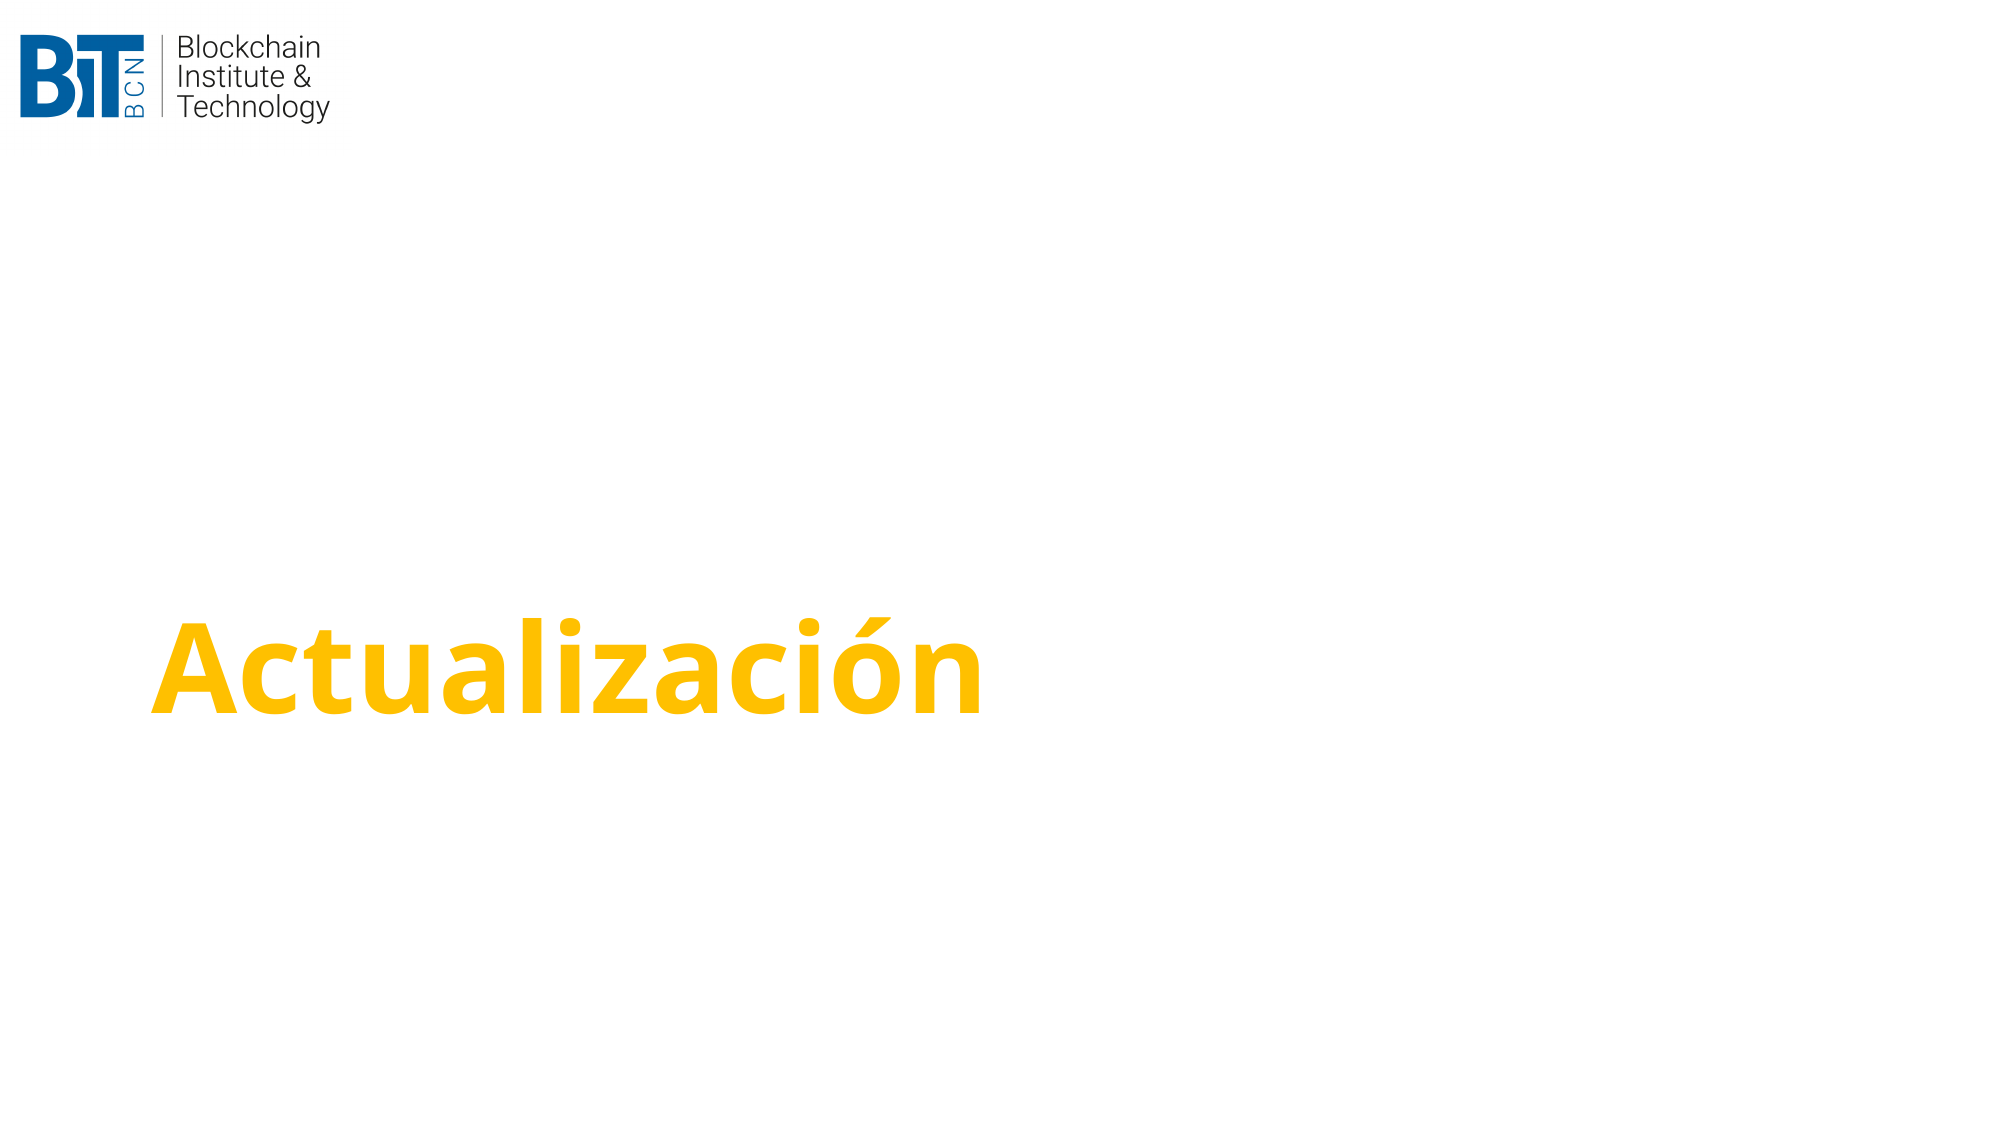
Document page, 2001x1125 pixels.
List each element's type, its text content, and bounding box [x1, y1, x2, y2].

picture [0, 2, 352, 156]
title Actualización [136, 280, 1862, 749]
